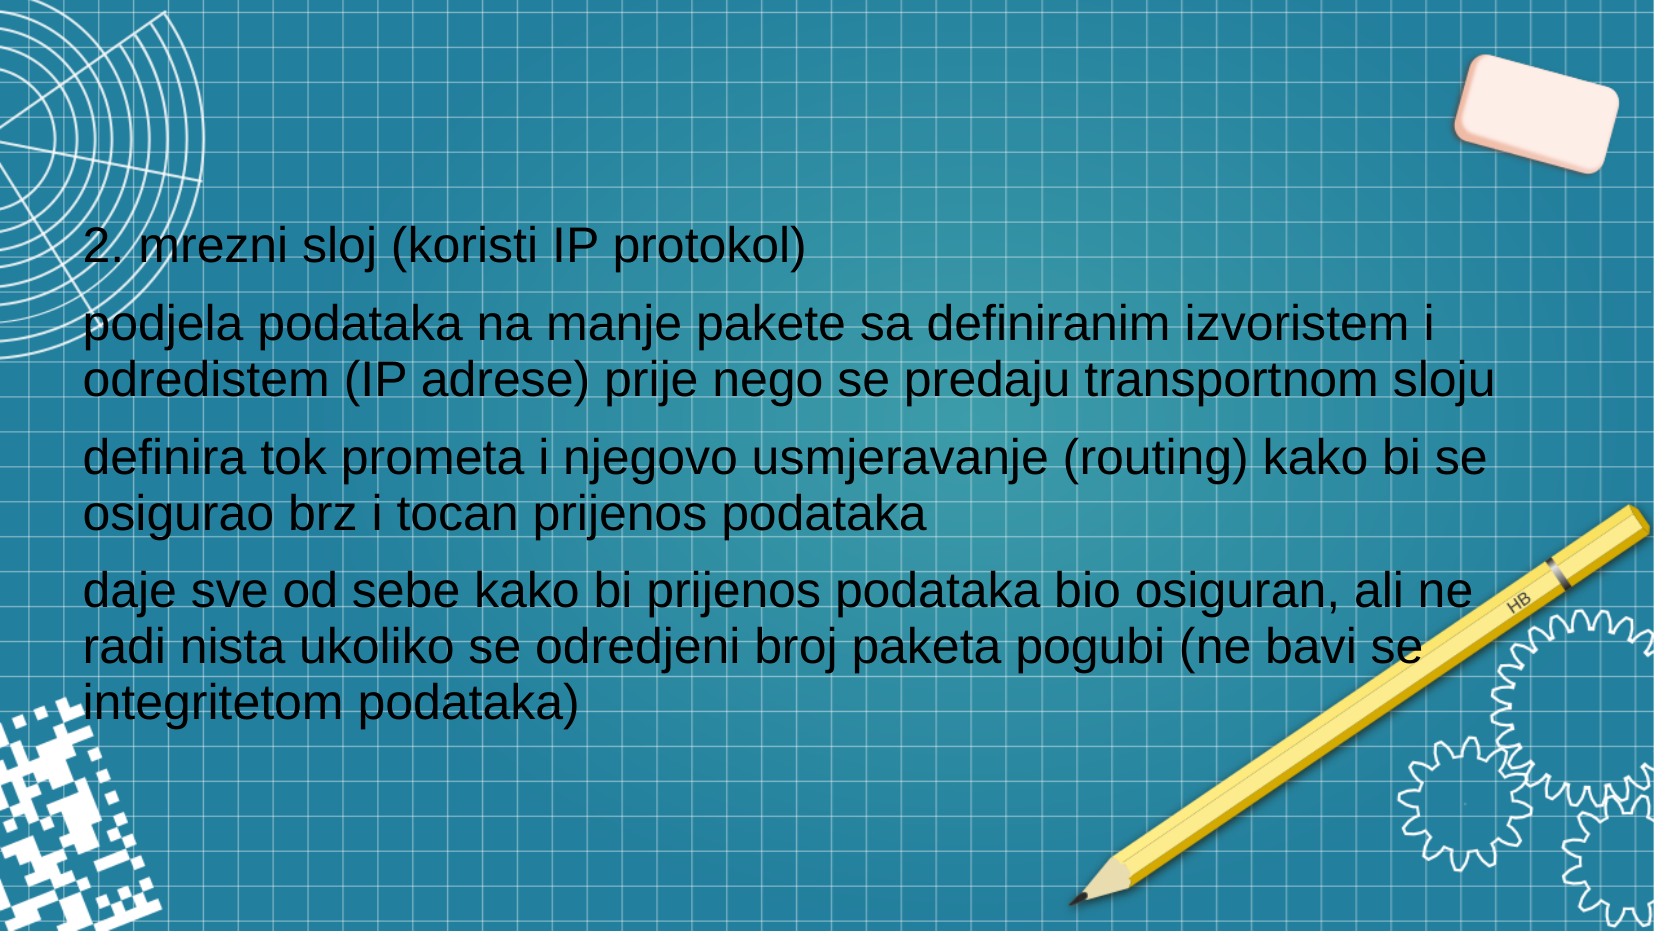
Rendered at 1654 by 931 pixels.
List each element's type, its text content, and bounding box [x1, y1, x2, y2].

picture [0, 0, 1654, 931]
list 2. mrezni sloj (koristi IP protokol) podjela podataka na manje pakete sa definiranim izvoristem i odredistem (IP adrese) prije nego se predaju transportnom sloju definira tok prometa i njegovo usmjeravanje (routing) kako bi se osigurao brz i tocan prijenos podataka daje sve od sebe kako bi prijenos podataka bio osiguran, ali ne radi nista ukoliko se odredjeni broj paketa pogubi (ne bavi se integritetom podataka) [82, 217, 1571, 758]
